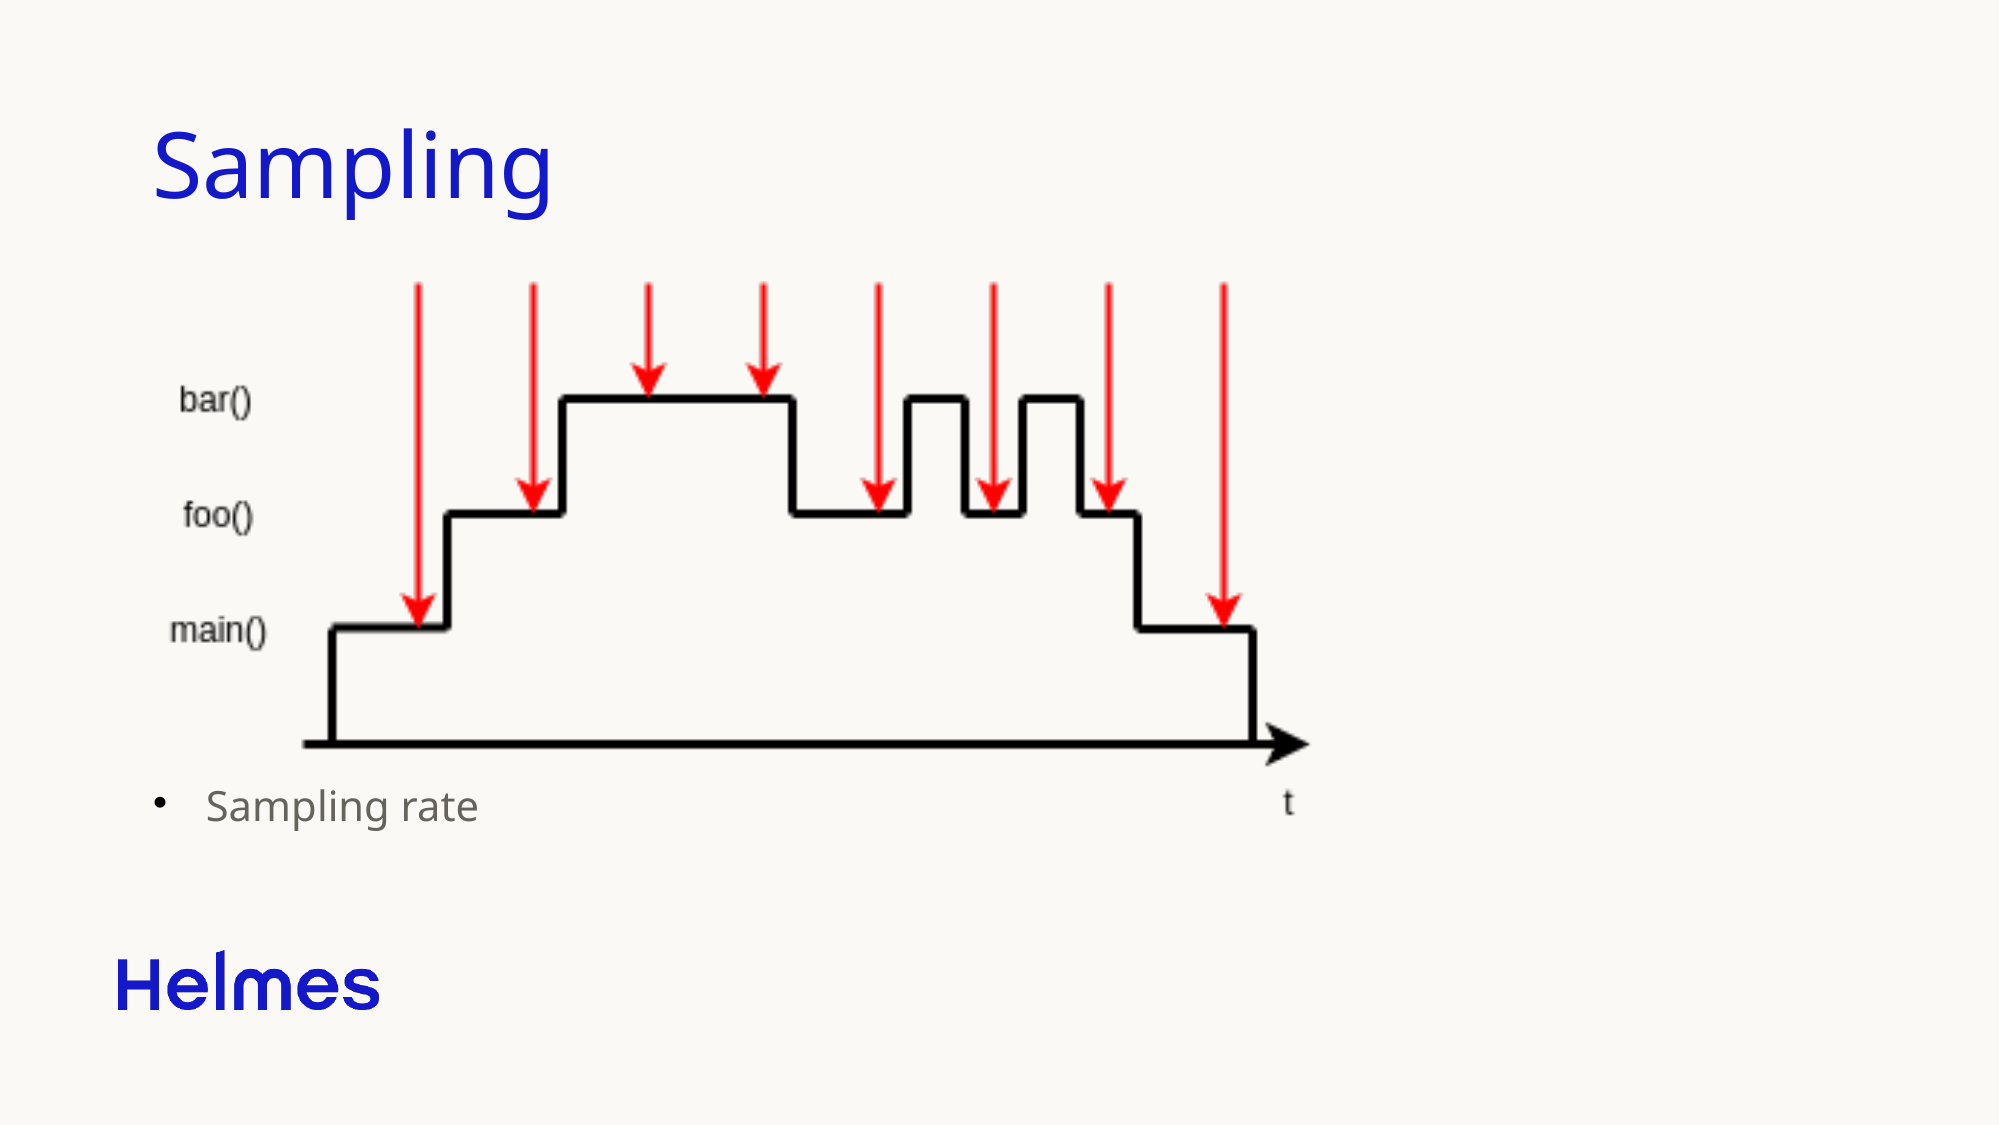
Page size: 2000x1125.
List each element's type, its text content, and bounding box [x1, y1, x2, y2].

picture [159, 260, 1350, 833]
picture [118, 950, 379, 1010]
text_box Sampling rate [135, 780, 1860, 900]
text_box Sampling [137, 59, 1862, 277]
